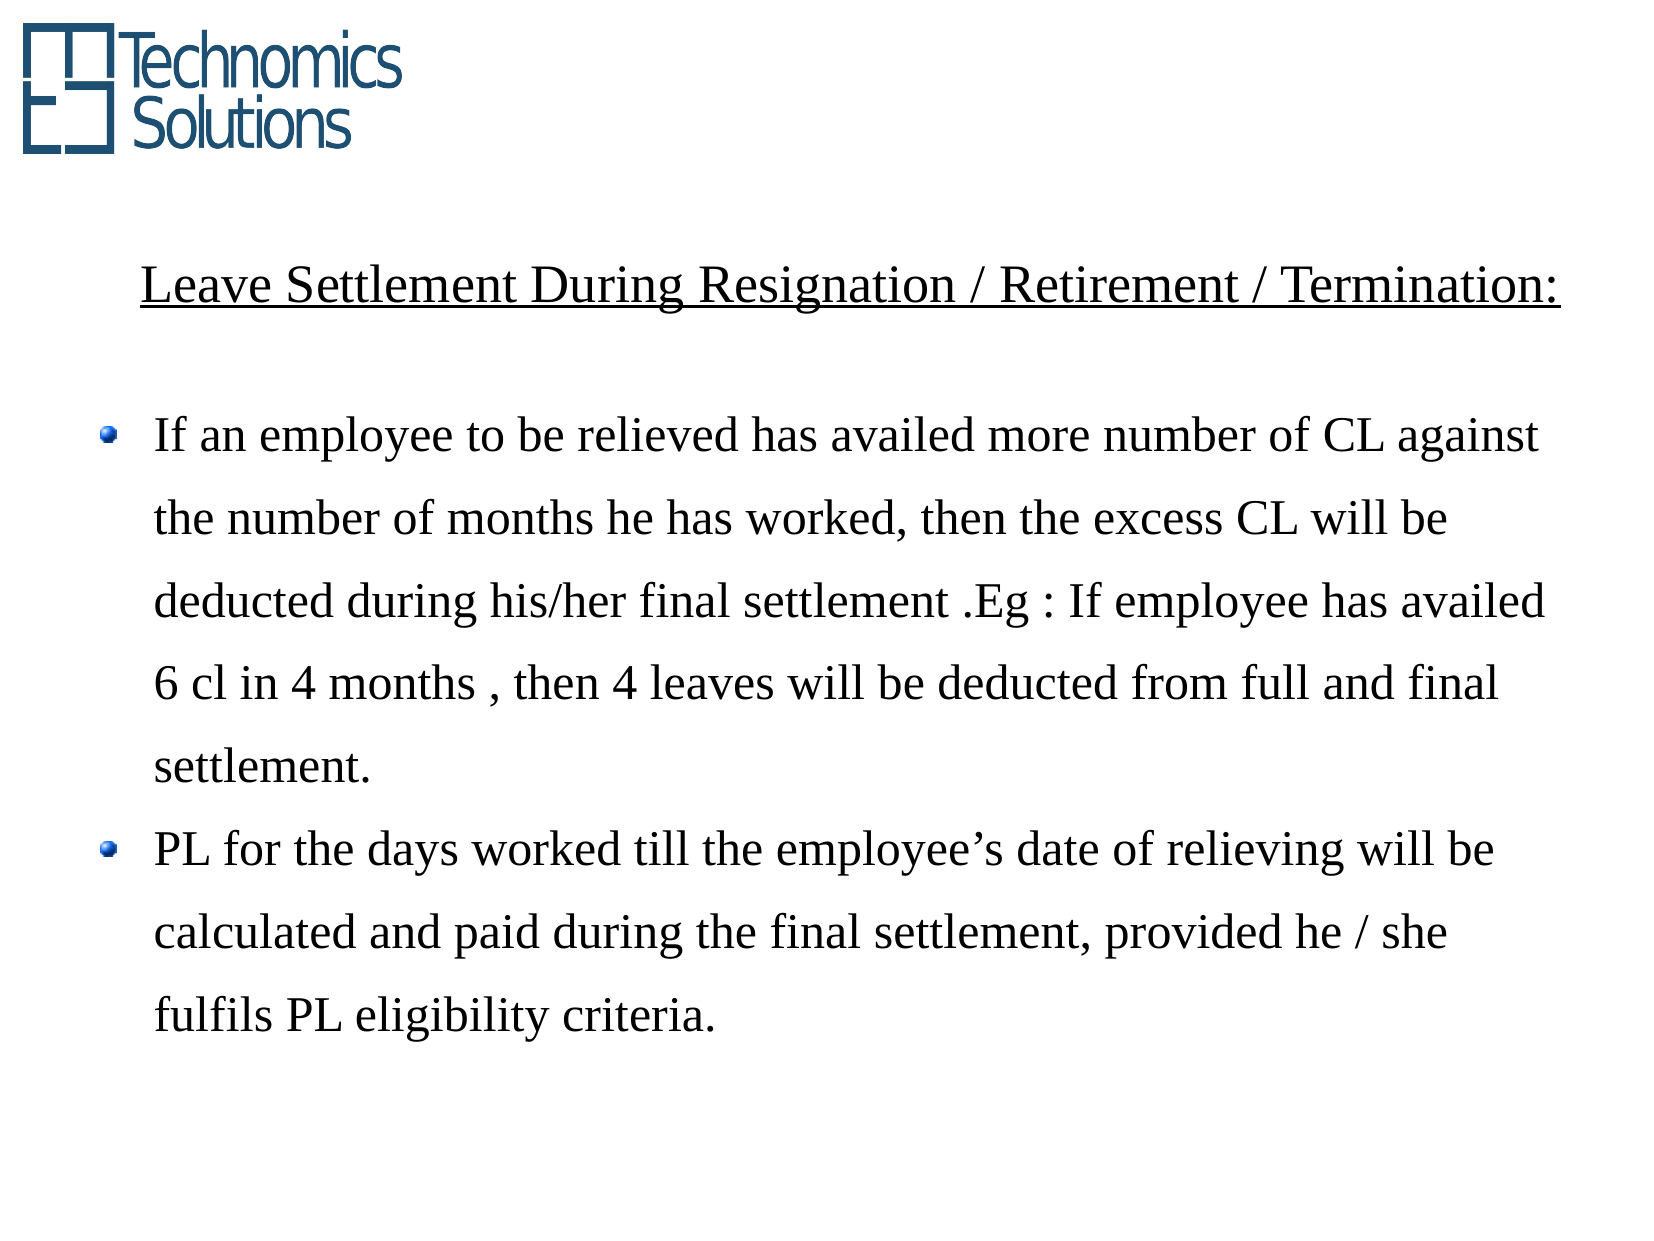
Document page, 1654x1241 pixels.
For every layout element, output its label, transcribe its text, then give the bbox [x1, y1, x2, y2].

picture [23, 23, 402, 154]
title Leave Settlement During Resignation / Retirement / Termination: [106, 165, 1595, 373]
list If an employee to be relieved has availed more number of CL against the number of months he has worked, then the excess CL will be deducted during his/her final settlement .Eg : If employee has availed 6 cl in 4 months , then 4 leaves will be deducted from full and final settlement. PL for the days worked till the employee’s date of relieving will be calculated and paid during the final settlement, provided he / she fulfils PL eligibility criteria. [82, 379, 1571, 1099]
